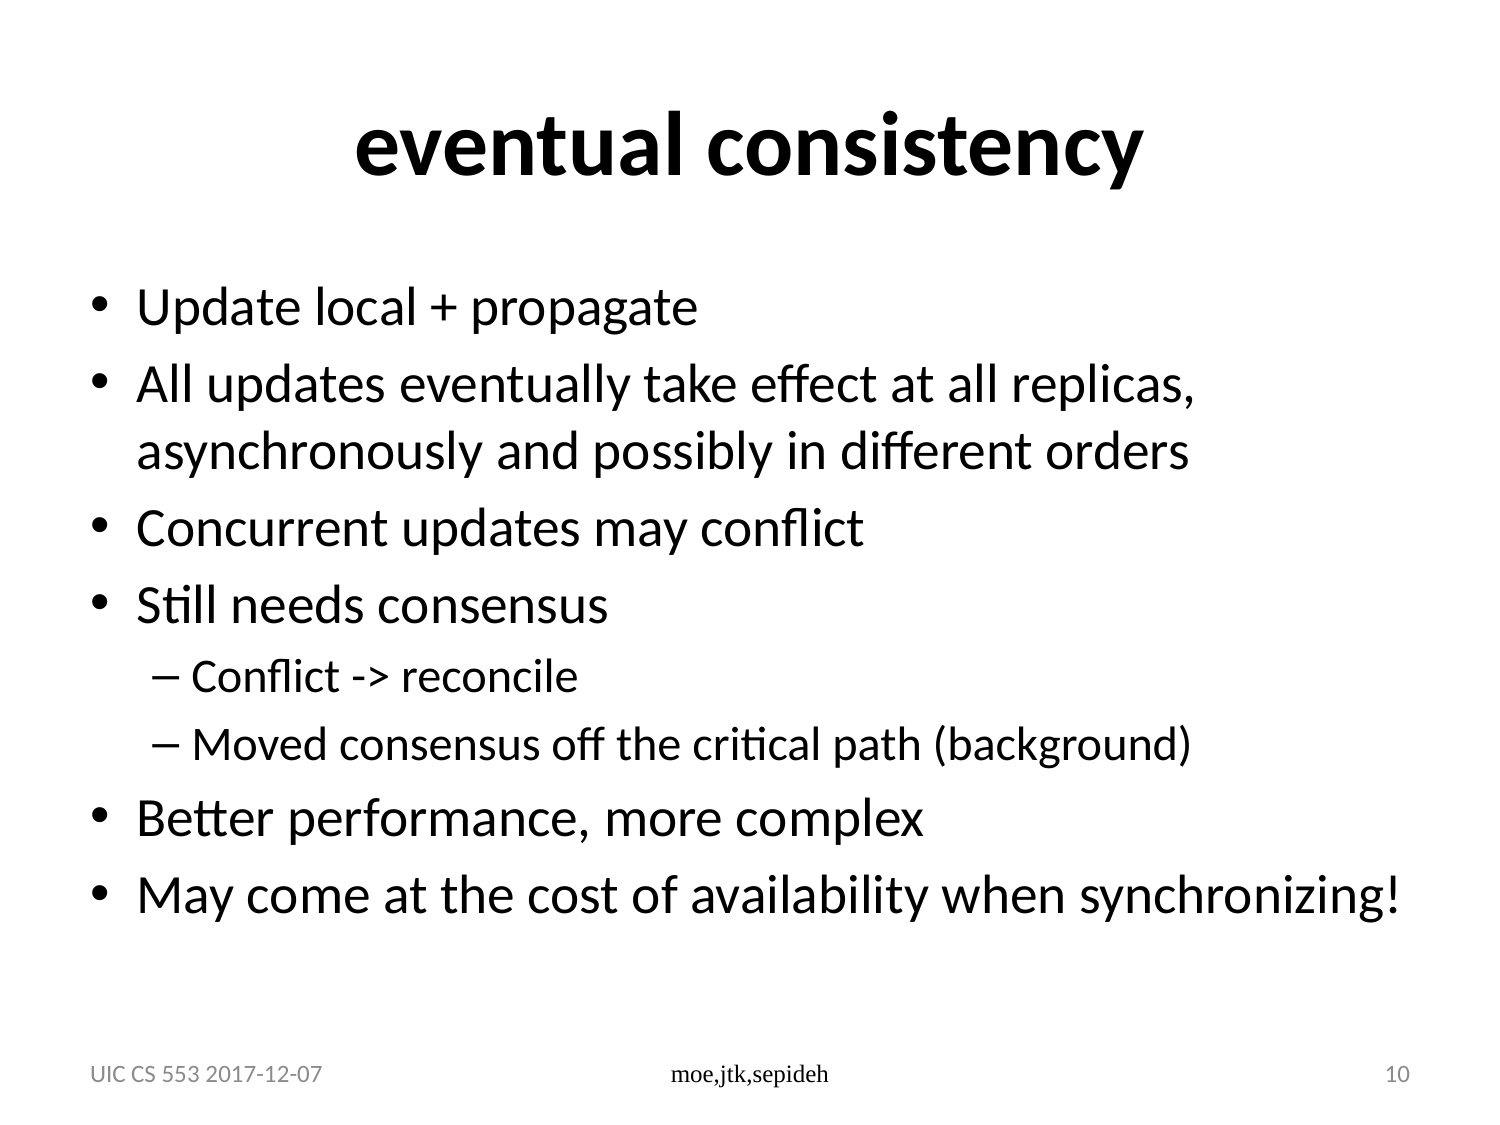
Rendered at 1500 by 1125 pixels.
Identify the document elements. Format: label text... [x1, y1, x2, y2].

title eventual consistency [75, 45, 1425, 233]
list Update local + propagate All updates eventually take effect at all replicas, asynchronously and possibly in different orders Concurrent updates may conflict Still needs consensus Conflict -> reconcile Moved consensus off the critical path (background) Better performance, more complex May come at the cost of availability when synchronizing! [75, 262, 1425, 1005]
